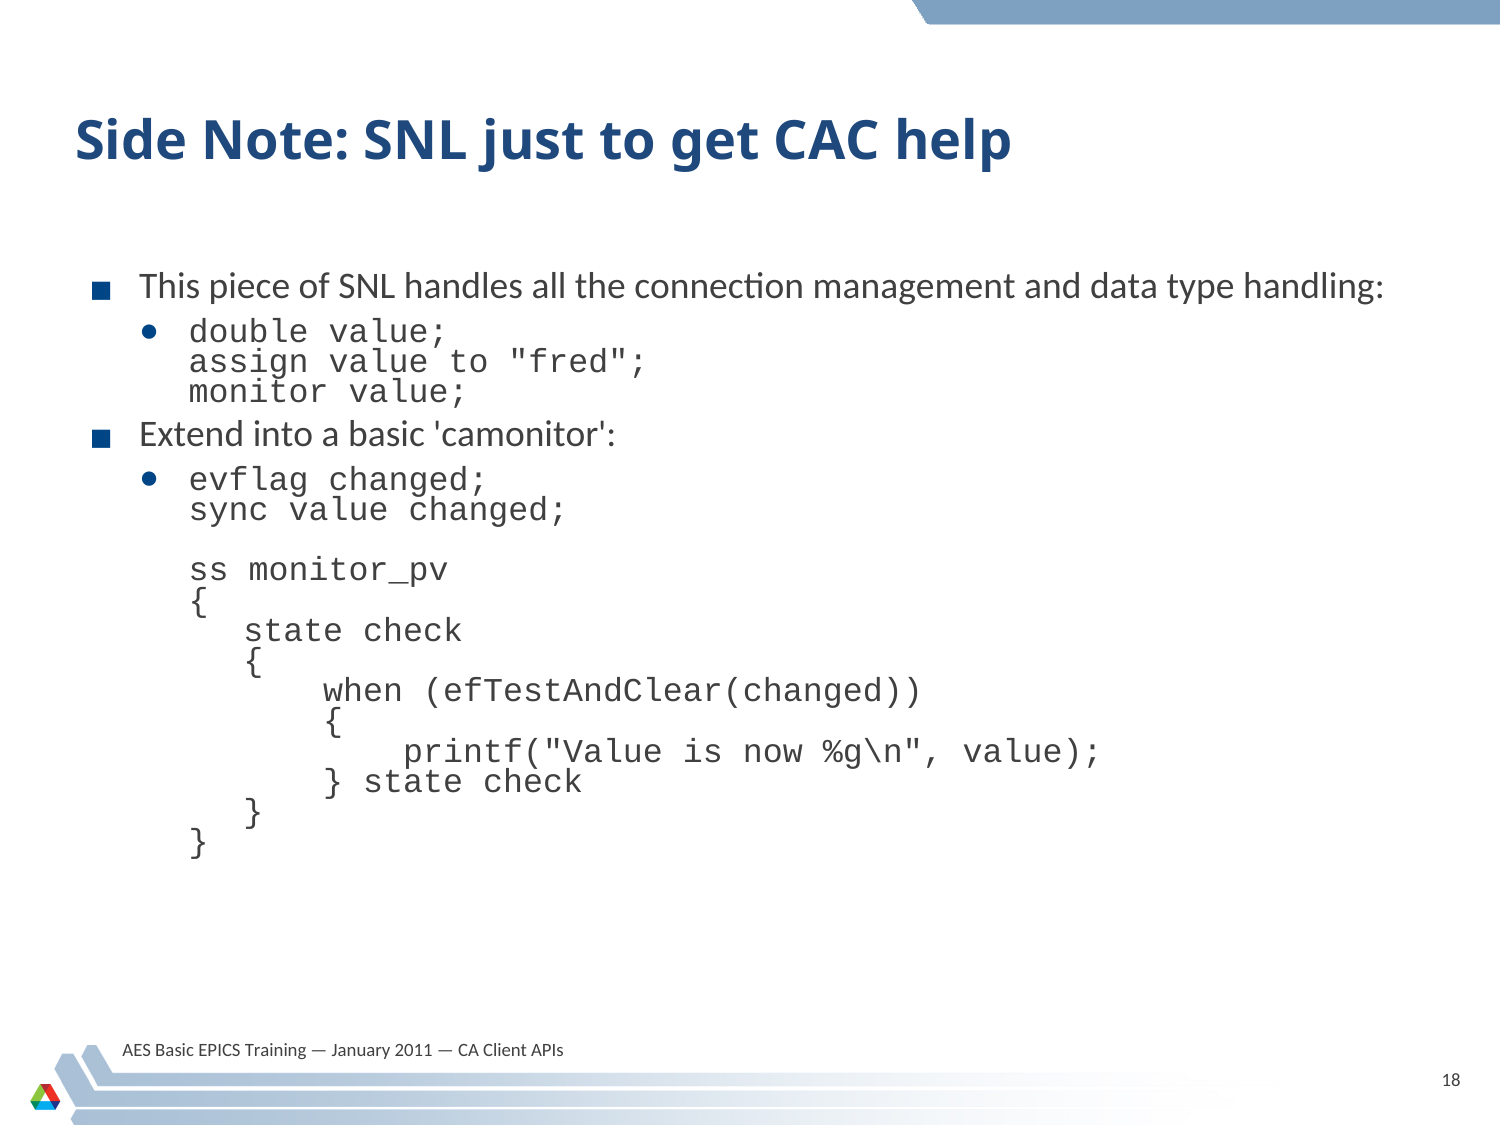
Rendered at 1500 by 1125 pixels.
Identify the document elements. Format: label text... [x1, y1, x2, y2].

list This piece of SNL handles all the connection management and data type handling: double value; assign value to "fred"; monitor value; Extend into a basic 'camonitor': evflag changed; sync value changed; ss monitor_pv { state check { when (efTestAndClear(changed)) { printf("Value is now %g\n", value); } state check } } [75, 262, 1426, 1021]
picture [0, 0, 1500, 26]
title Side Note: SNL just to get CAC help [75, 107, 1426, 171]
picture [0, 1037, 1500, 1125]
